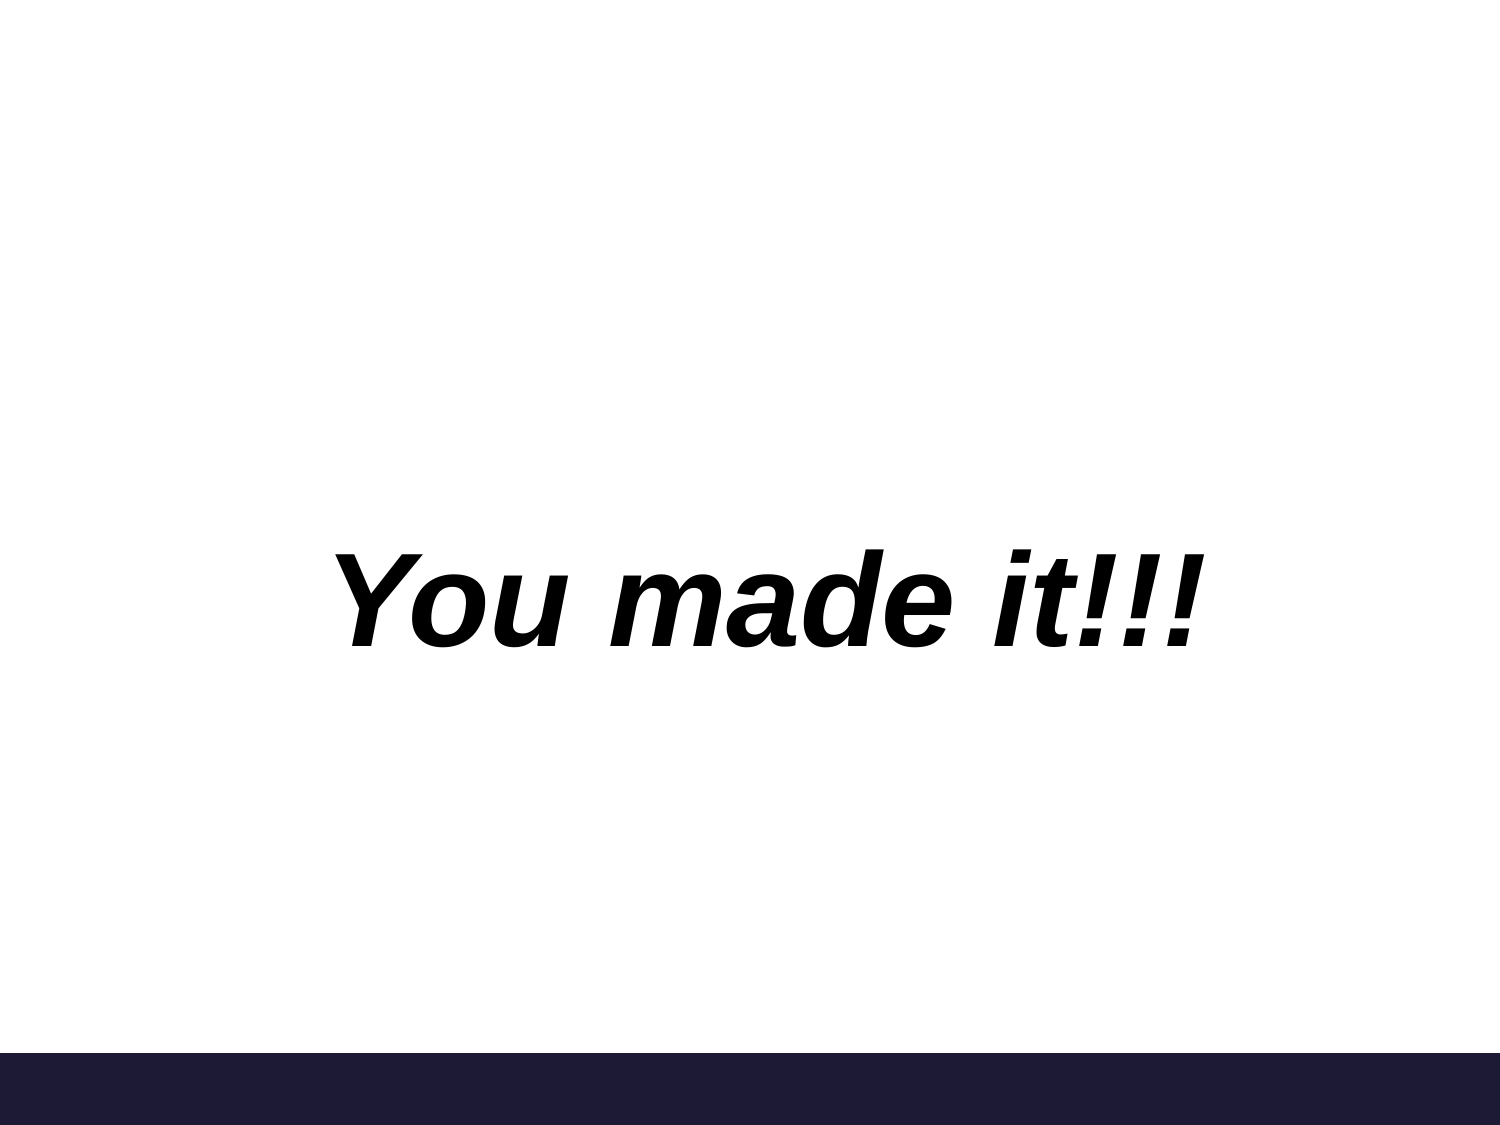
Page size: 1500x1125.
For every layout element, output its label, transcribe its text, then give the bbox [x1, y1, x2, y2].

text_box You made it!!! [81, 505, 1450, 681]
